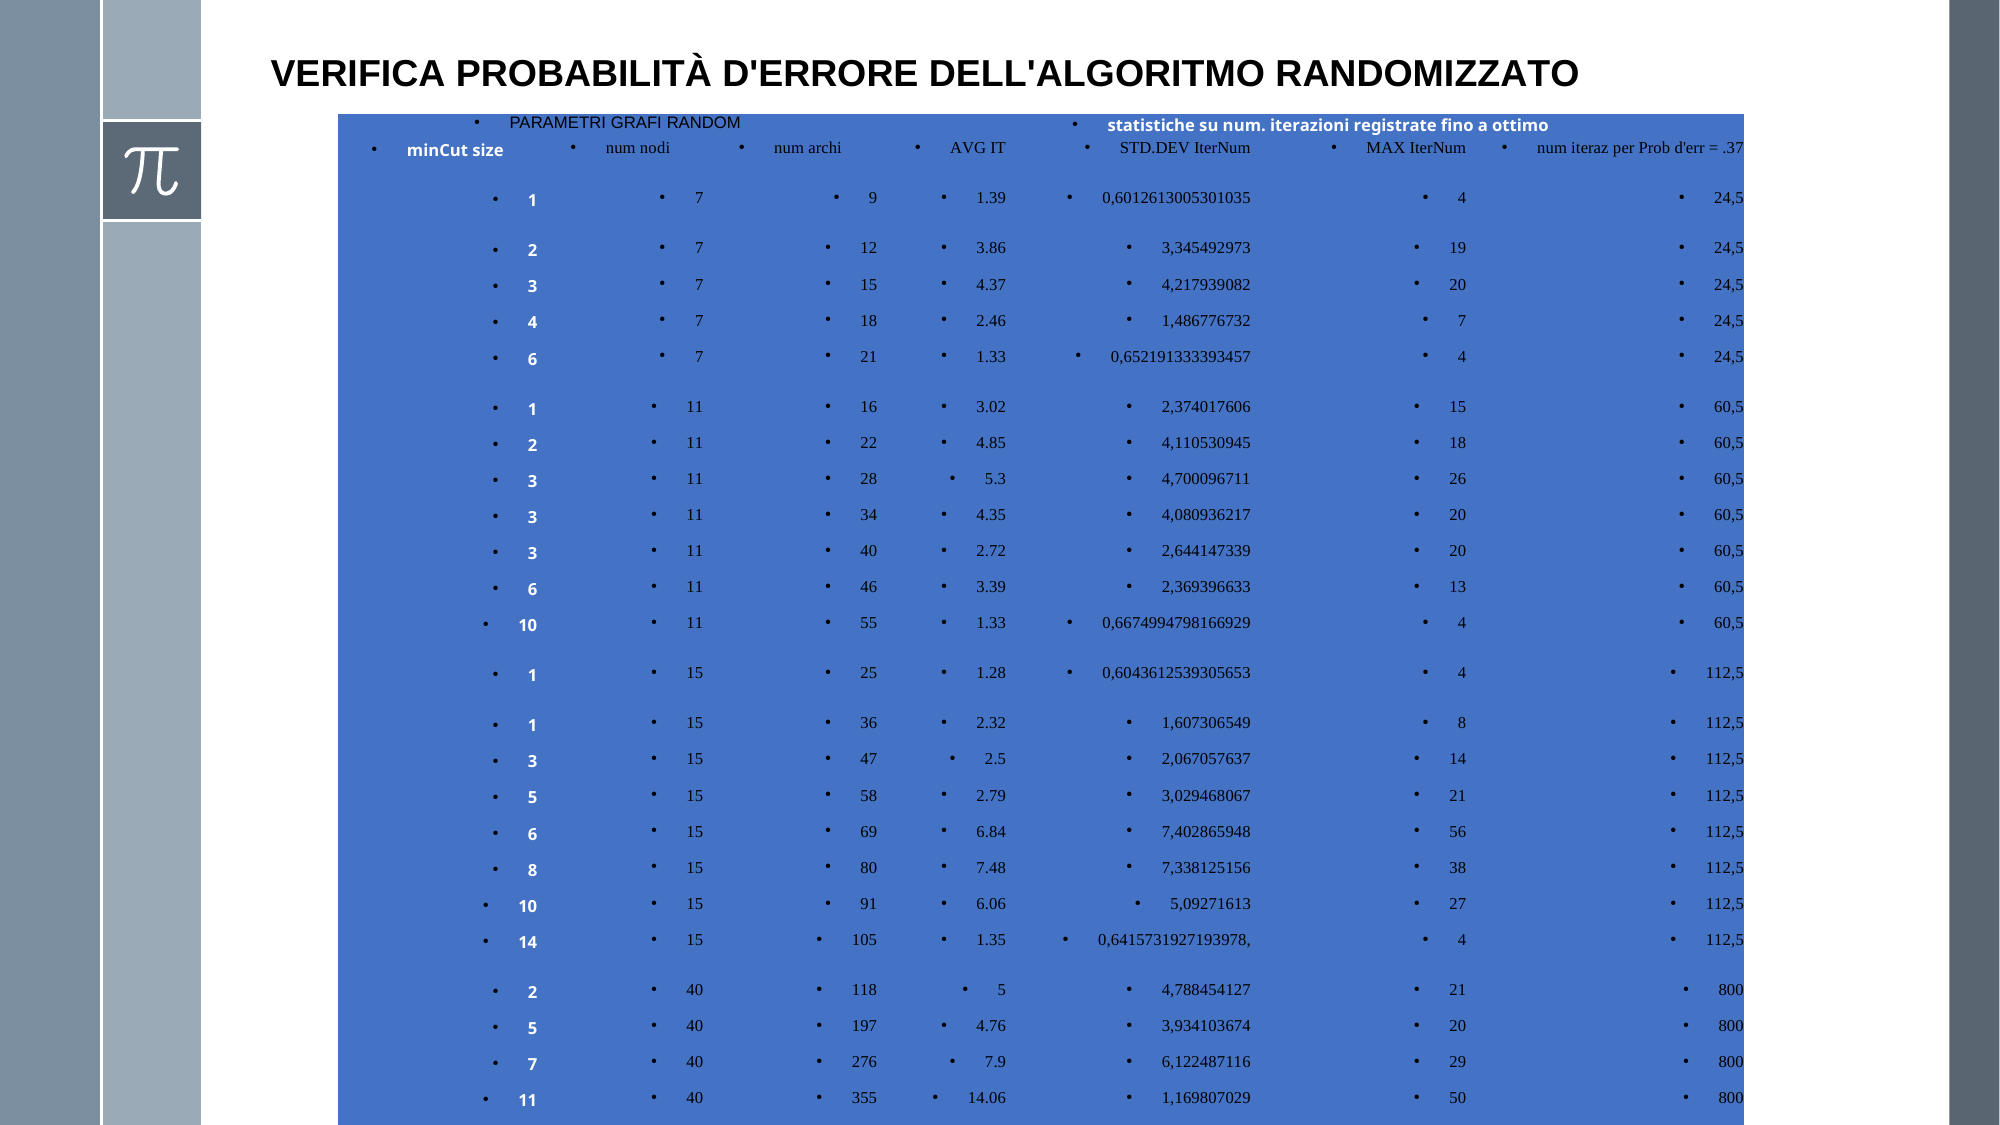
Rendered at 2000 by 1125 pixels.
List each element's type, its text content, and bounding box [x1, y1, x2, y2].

table_cell 1,486776732 [1006, 311, 1251, 347]
table_cell 800 [1466, 1089, 1744, 1125]
table_cell 1 [338, 714, 537, 750]
table_cell 24,5 [1466, 347, 1744, 397]
table_cell 4,700096711 [1006, 469, 1251, 505]
table_cell 1.33 [877, 347, 1006, 397]
table_cell 11 [537, 433, 703, 469]
table_cell 4,080936217 [1006, 505, 1251, 541]
table_cell 5 [338, 786, 537, 822]
table_cell 14 [338, 930, 537, 980]
table_cell 2,644147339 [1006, 541, 1251, 578]
table_cell 3 [338, 750, 537, 786]
table_cell 3 [338, 505, 537, 541]
table_cell 4 [1251, 664, 1466, 714]
table_cell 55 [703, 614, 877, 664]
table_cell 9 [703, 189, 877, 239]
table_cell 20 [1251, 275, 1466, 311]
table_cell 112,5 [1466, 750, 1744, 786]
table_cell 15 [1251, 397, 1466, 433]
table_cell 800 [1466, 1053, 1744, 1089]
table_cell 800 [1466, 1016, 1744, 1053]
table_cell 7 [537, 189, 703, 239]
table_cell 276 [703, 1053, 877, 1089]
table_cell 3.39 [877, 578, 1006, 614]
table_cell 1,607306549 [1006, 714, 1251, 750]
table_cell 1 [338, 189, 537, 239]
table_cell 197 [703, 1016, 877, 1053]
table_cell 15 [537, 930, 703, 980]
table_cell 50 [1251, 1089, 1466, 1125]
table_cell 1.33 [877, 614, 1006, 664]
table_cell 2.46 [877, 311, 1006, 347]
table_cell 24,5 [1466, 311, 1744, 347]
table_cell 0,6674994798166929 [1006, 614, 1251, 664]
table_cell 7,338125156 [1006, 858, 1251, 894]
table_cell 7.9 [877, 1053, 1006, 1089]
table_cell 2,369396633 [1006, 578, 1251, 614]
table_cell 18 [703, 311, 877, 347]
table_cell 112,5 [1466, 894, 1744, 930]
table_cell 2 [338, 239, 537, 275]
table_cell 2.32 [877, 714, 1006, 750]
table_cell 355 [703, 1089, 877, 1125]
table_cell 5.3 [877, 469, 1006, 505]
table_cell num iteraz per Prob d'err = .37 [1466, 139, 1744, 189]
table_cell 14.06 [877, 1089, 1006, 1125]
table_cell 10 [338, 614, 537, 664]
table_cell 6 [338, 578, 537, 614]
table_cell 20 [1251, 505, 1466, 541]
table_cell 24,5 [1466, 275, 1744, 311]
table_cell 4,788454127 [1006, 980, 1251, 1016]
table_cell 19 [1251, 239, 1466, 275]
table_cell 60,5 [1466, 578, 1744, 614]
table_cell 2.5 [877, 750, 1006, 786]
table_cell 112,5 [1466, 664, 1744, 714]
table_cell 91 [703, 894, 877, 930]
table_cell 1.28 [877, 664, 1006, 714]
table_cell AVG IT [877, 139, 1006, 189]
table_cell 4.35 [877, 505, 1006, 541]
table_cell 8 [1251, 714, 1466, 750]
table_cell 0,6415731927193978, [1006, 930, 1251, 980]
table_cell 40 [537, 1053, 703, 1089]
table_cell 11 [338, 1089, 537, 1125]
table_cell 20 [1251, 541, 1466, 578]
table_cell 4 [1251, 189, 1466, 239]
table_cell 22 [703, 433, 877, 469]
table_cell 21 [703, 347, 877, 397]
table_cell 40 [537, 1089, 703, 1125]
table_cell 1 [338, 397, 537, 433]
table_cell 4 [1251, 347, 1466, 397]
table_cell 4,110530945 [1006, 433, 1251, 469]
table_cell MAX IterNum [1251, 139, 1466, 189]
table_cell 7 [1251, 311, 1466, 347]
table_cell 60,5 [1466, 541, 1744, 578]
table_cell 7 [537, 347, 703, 397]
table_cell 36 [703, 714, 877, 750]
table_cell 6.84 [877, 822, 1006, 858]
table_cell 15 [537, 858, 703, 894]
table_cell 6,122487116 [1006, 1053, 1251, 1089]
table_cell 112,5 [1466, 714, 1744, 750]
title VERIFICA PROBABILITÀ D'ERRORE DELL'ALGORITMO RANDOMIZZATO [255, 0, 1861, 102]
table_cell 118 [703, 980, 877, 1016]
table_cell 21 [1251, 786, 1466, 822]
table_cell 1.35 [877, 930, 1006, 980]
table_cell 6.06 [877, 894, 1006, 930]
table_cell 1,169807029 [1006, 1089, 1251, 1125]
table_cell 8 [338, 858, 537, 894]
table_cell 21 [1251, 980, 1466, 1016]
table_cell 25 [703, 664, 877, 714]
table_cell 28 [703, 469, 877, 505]
table_cell 3,345492973 [1006, 239, 1251, 275]
table_cell 1 [338, 664, 537, 714]
table_cell 4 [1251, 930, 1466, 980]
table_cell 58 [703, 786, 877, 822]
table_cell 2.79 [877, 786, 1006, 822]
table_cell 40 [537, 980, 703, 1016]
table_cell 3.02 [877, 397, 1006, 433]
table_cell num nodi [537, 139, 703, 189]
table_cell 112,5 [1466, 822, 1744, 858]
table_cell 69 [703, 822, 877, 858]
table_cell 20 [1251, 1016, 1466, 1053]
table_cell 16 [703, 397, 877, 433]
table_cell minCut size [338, 139, 537, 189]
table_cell 15 [537, 786, 703, 822]
table_cell 11 [537, 614, 703, 664]
table_cell 13 [1251, 578, 1466, 614]
table_cell 7 [537, 275, 703, 311]
table_cell 24,5 [1466, 189, 1744, 239]
table_cell 7 [338, 1053, 537, 1089]
table_cell 3 [338, 275, 537, 311]
table_cell 5,09271613 [1006, 894, 1251, 930]
table_cell 15 [537, 894, 703, 930]
table_cell 60,5 [1466, 397, 1744, 433]
table_cell 5 [338, 1016, 537, 1053]
table_cell 11 [537, 541, 703, 578]
table_header PARAMETRI GRAFI RANDOM [338, 114, 877, 139]
table_cell 6 [338, 347, 537, 397]
table_cell 7.48 [877, 858, 1006, 894]
table_header statistiche su num. iterazioni registrate fino a ottimo [877, 114, 1744, 139]
table_cell 40 [703, 541, 877, 578]
table_cell 38 [1251, 858, 1466, 894]
table_cell 60,5 [1466, 469, 1744, 505]
table_cell 2 [338, 980, 537, 1016]
table_cell 3,029468067 [1006, 786, 1251, 822]
table_cell 4.85 [877, 433, 1006, 469]
table_cell 4 [1251, 614, 1466, 664]
table_cell 1.39 [877, 189, 1006, 239]
table_cell 10 [338, 894, 537, 930]
table_cell 7 [537, 311, 703, 347]
table_cell 3 [338, 469, 537, 505]
table_cell 15 [537, 822, 703, 858]
table_cell 0,6012613005301035 [1006, 189, 1251, 239]
table_cell 0,652191333393457 [1006, 347, 1251, 397]
table_cell STD.DEV IterNum [1006, 139, 1251, 189]
table_cell 0,6043612539305653 [1006, 664, 1251, 714]
table_cell 14 [1251, 750, 1466, 786]
table_cell 56 [1251, 822, 1466, 858]
table_cell 3.86 [877, 239, 1006, 275]
table_cell 112,5 [1466, 930, 1744, 980]
table_cell 2,374017606 [1006, 397, 1251, 433]
table_cell 46 [703, 578, 877, 614]
table_cell 12 [703, 239, 877, 275]
table_cell 24,5 [1466, 239, 1744, 275]
table_cell 18 [1251, 433, 1466, 469]
table_cell 112,5 [1466, 858, 1744, 894]
table_cell 112,5 [1466, 786, 1744, 822]
table_cell 29 [1251, 1053, 1466, 1089]
table_cell 60,5 [1466, 433, 1744, 469]
table_cell 26 [1251, 469, 1466, 505]
table_cell 5 [877, 980, 1006, 1016]
table_cell 27 [1251, 894, 1466, 930]
table_cell 15 [537, 714, 703, 750]
table_cell 11 [537, 397, 703, 433]
table_cell 15 [537, 664, 703, 714]
table_cell 11 [537, 469, 703, 505]
table_cell 6 [338, 822, 537, 858]
table_cell 3 [338, 541, 537, 578]
table_cell 2 [338, 433, 537, 469]
table_cell 7,402865948 [1006, 822, 1251, 858]
table_cell 3,934103674 [1006, 1016, 1251, 1053]
table_cell 47 [703, 750, 877, 786]
table_cell 15 [537, 750, 703, 786]
table_cell 2,067057637 [1006, 750, 1251, 786]
table_cell 60,5 [1466, 614, 1744, 664]
table_cell 80 [703, 858, 877, 894]
table_cell 4 [338, 311, 537, 347]
table_cell 11 [537, 505, 703, 541]
table_cell 7 [537, 239, 703, 275]
table_cell 40 [537, 1016, 703, 1053]
table_cell 4.76 [877, 1016, 1006, 1053]
table_cell 34 [703, 505, 877, 541]
table_cell 2.72 [877, 541, 1006, 578]
table_cell 4.37 [877, 275, 1006, 311]
table_cell 105 [703, 930, 877, 980]
table_cell num archi [703, 139, 877, 189]
table_cell 15 [703, 275, 877, 311]
table_cell 11 [537, 578, 703, 614]
table_cell 800 [1466, 980, 1744, 1016]
table_cell 4,217939082 [1006, 275, 1251, 311]
table_cell 60,5 [1466, 505, 1744, 541]
